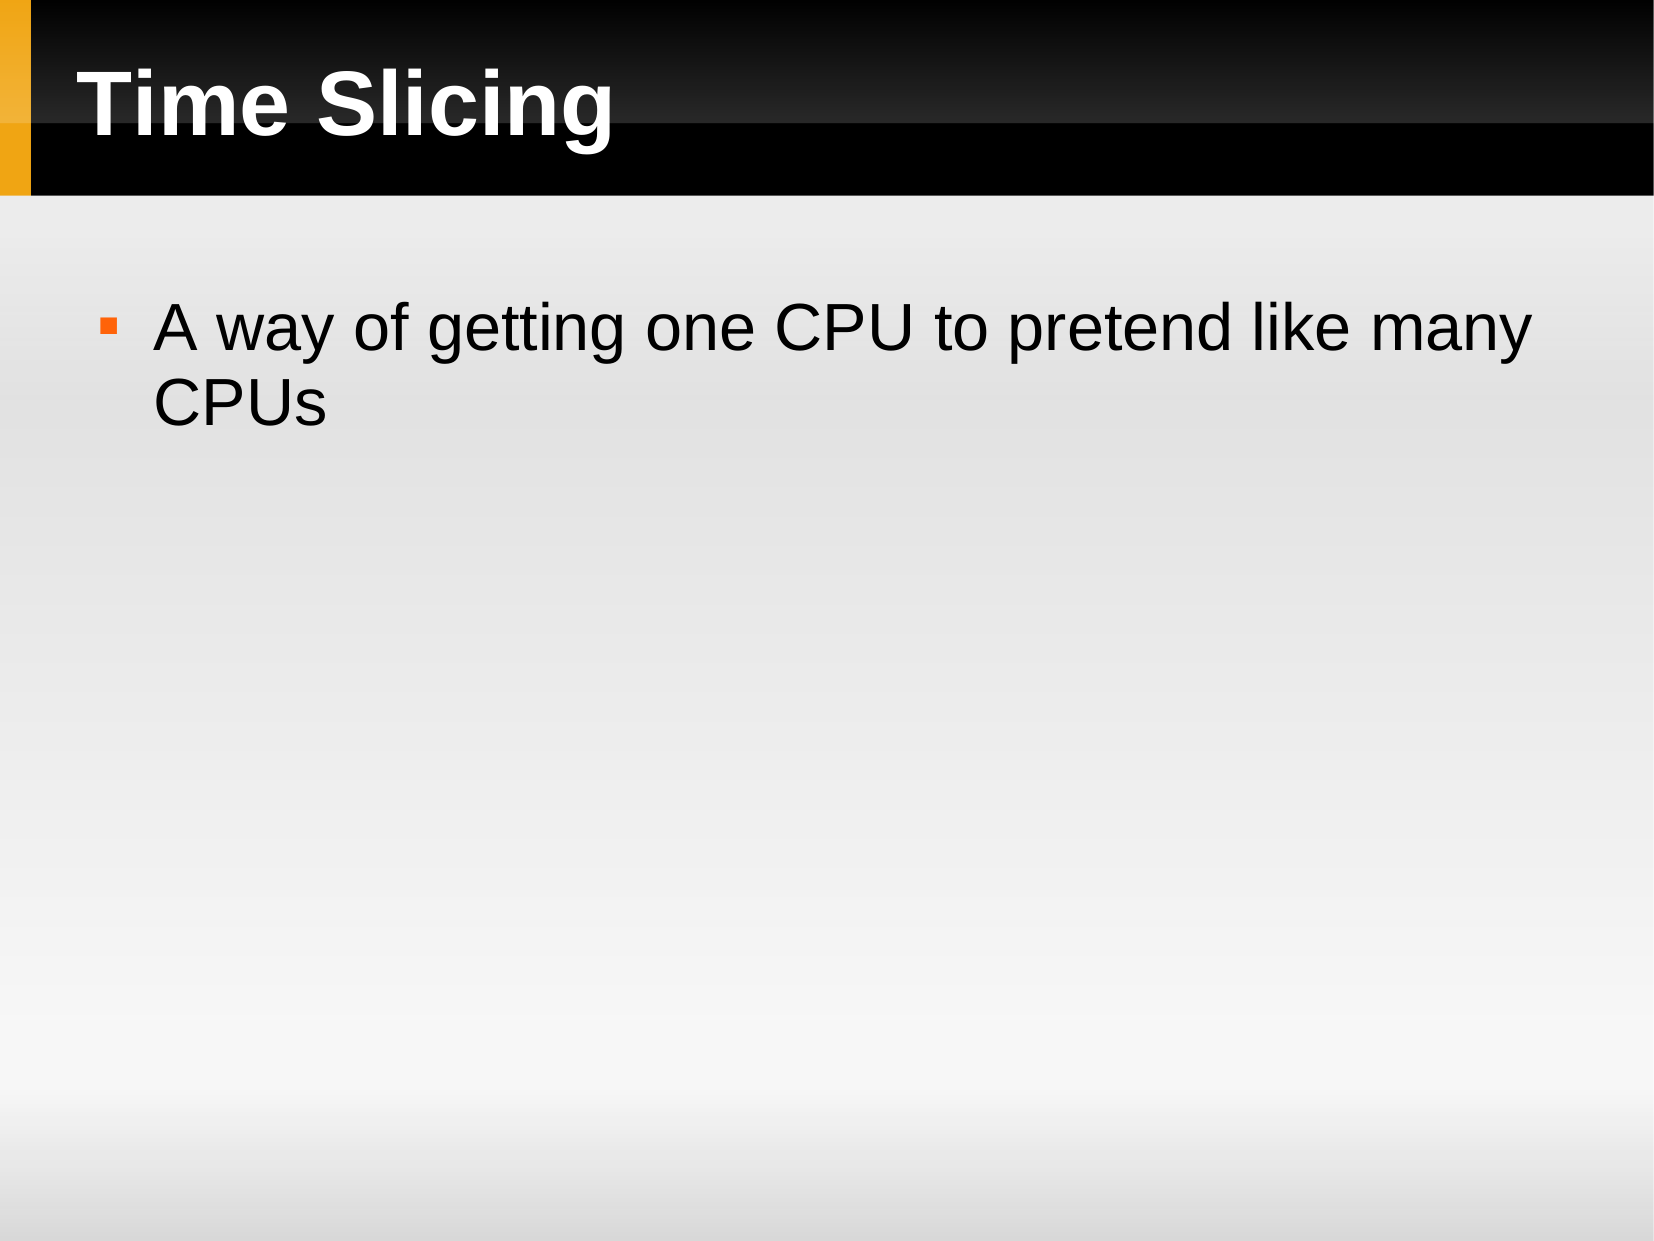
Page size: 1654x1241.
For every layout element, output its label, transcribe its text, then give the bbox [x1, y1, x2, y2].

list A way of getting one CPU to pretend like many CPUs [82, 290, 1571, 1109]
title Time Slicing [76, 0, 1565, 208]
picture [0, 0, 1654, 1241]
